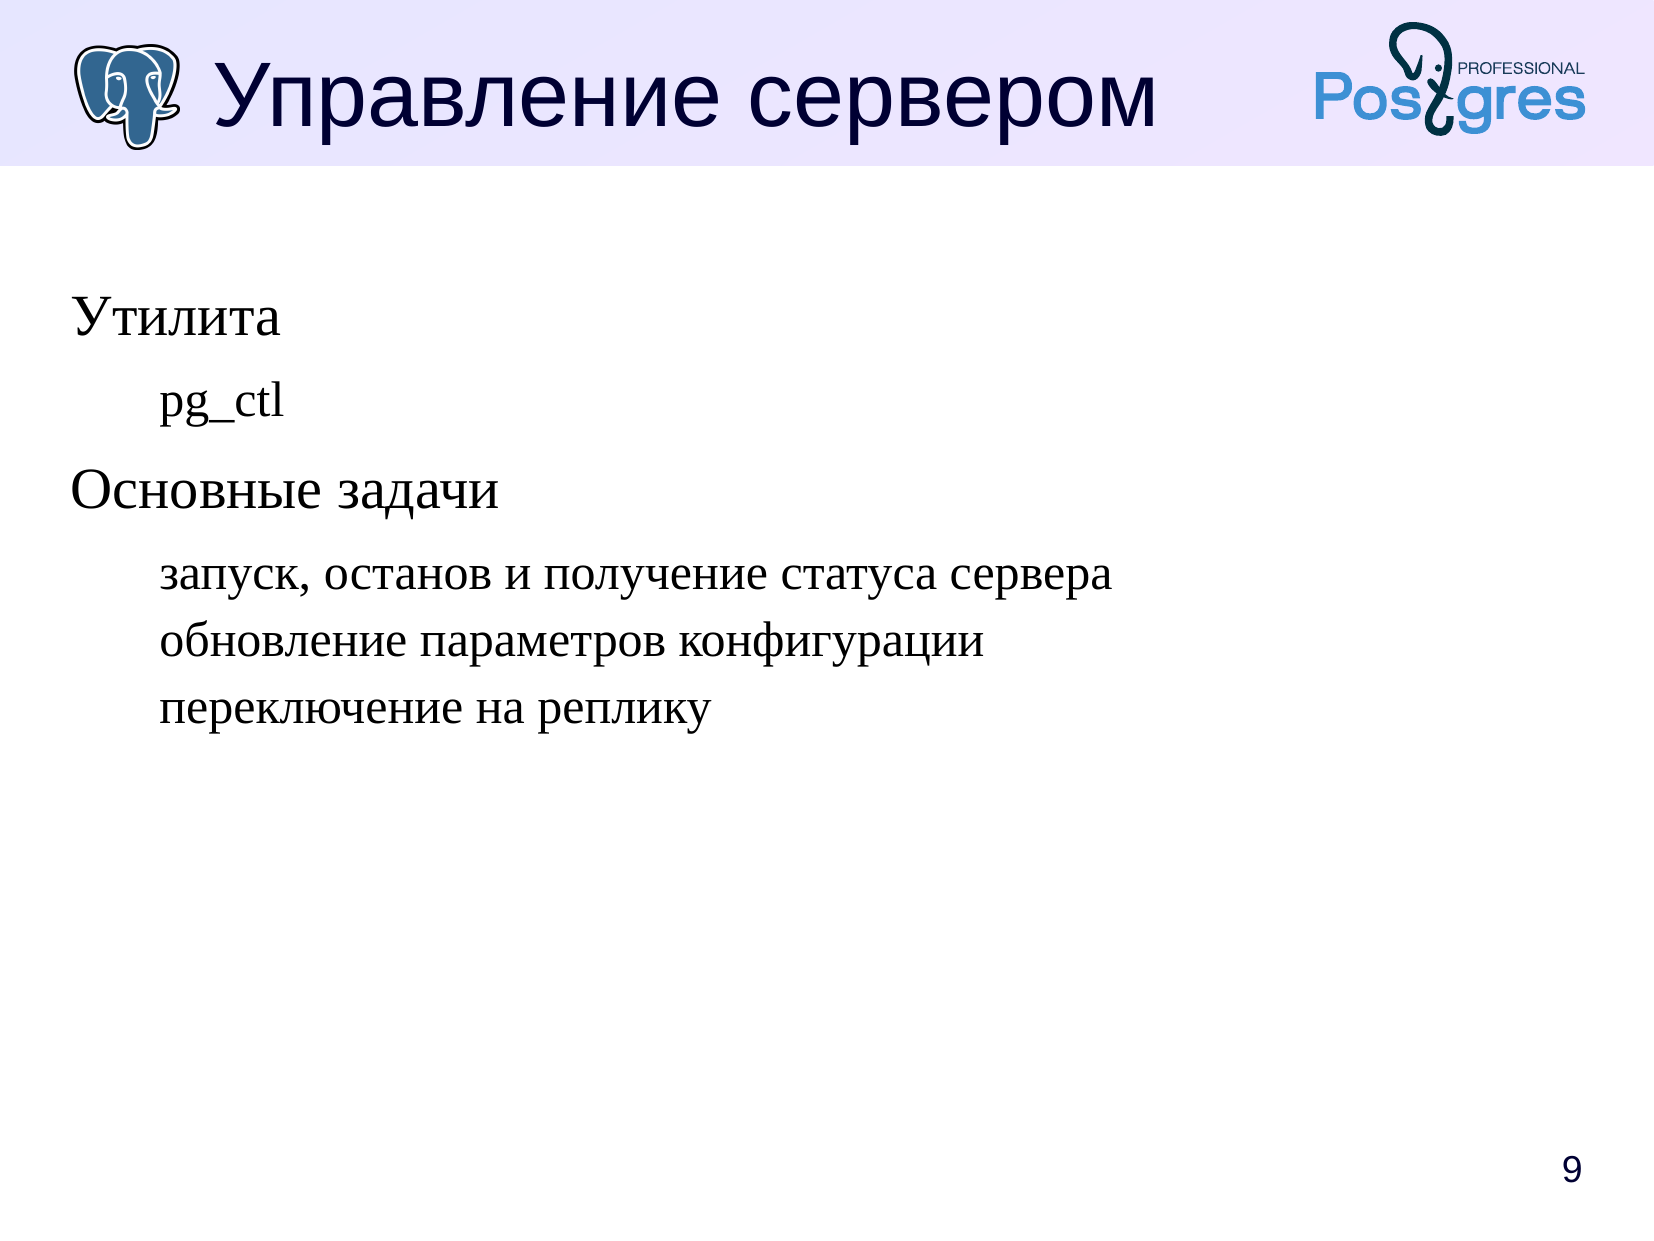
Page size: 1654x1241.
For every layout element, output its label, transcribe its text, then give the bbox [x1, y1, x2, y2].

picture [74, 44, 180, 151]
list Утилита pg_ctl Основные задачи запуск, останов и получение статуса сервера обновление параметров конфигурации переключение на реплику [70, 283, 1583, 1134]
title Управление сервером [213, 43, 1238, 147]
